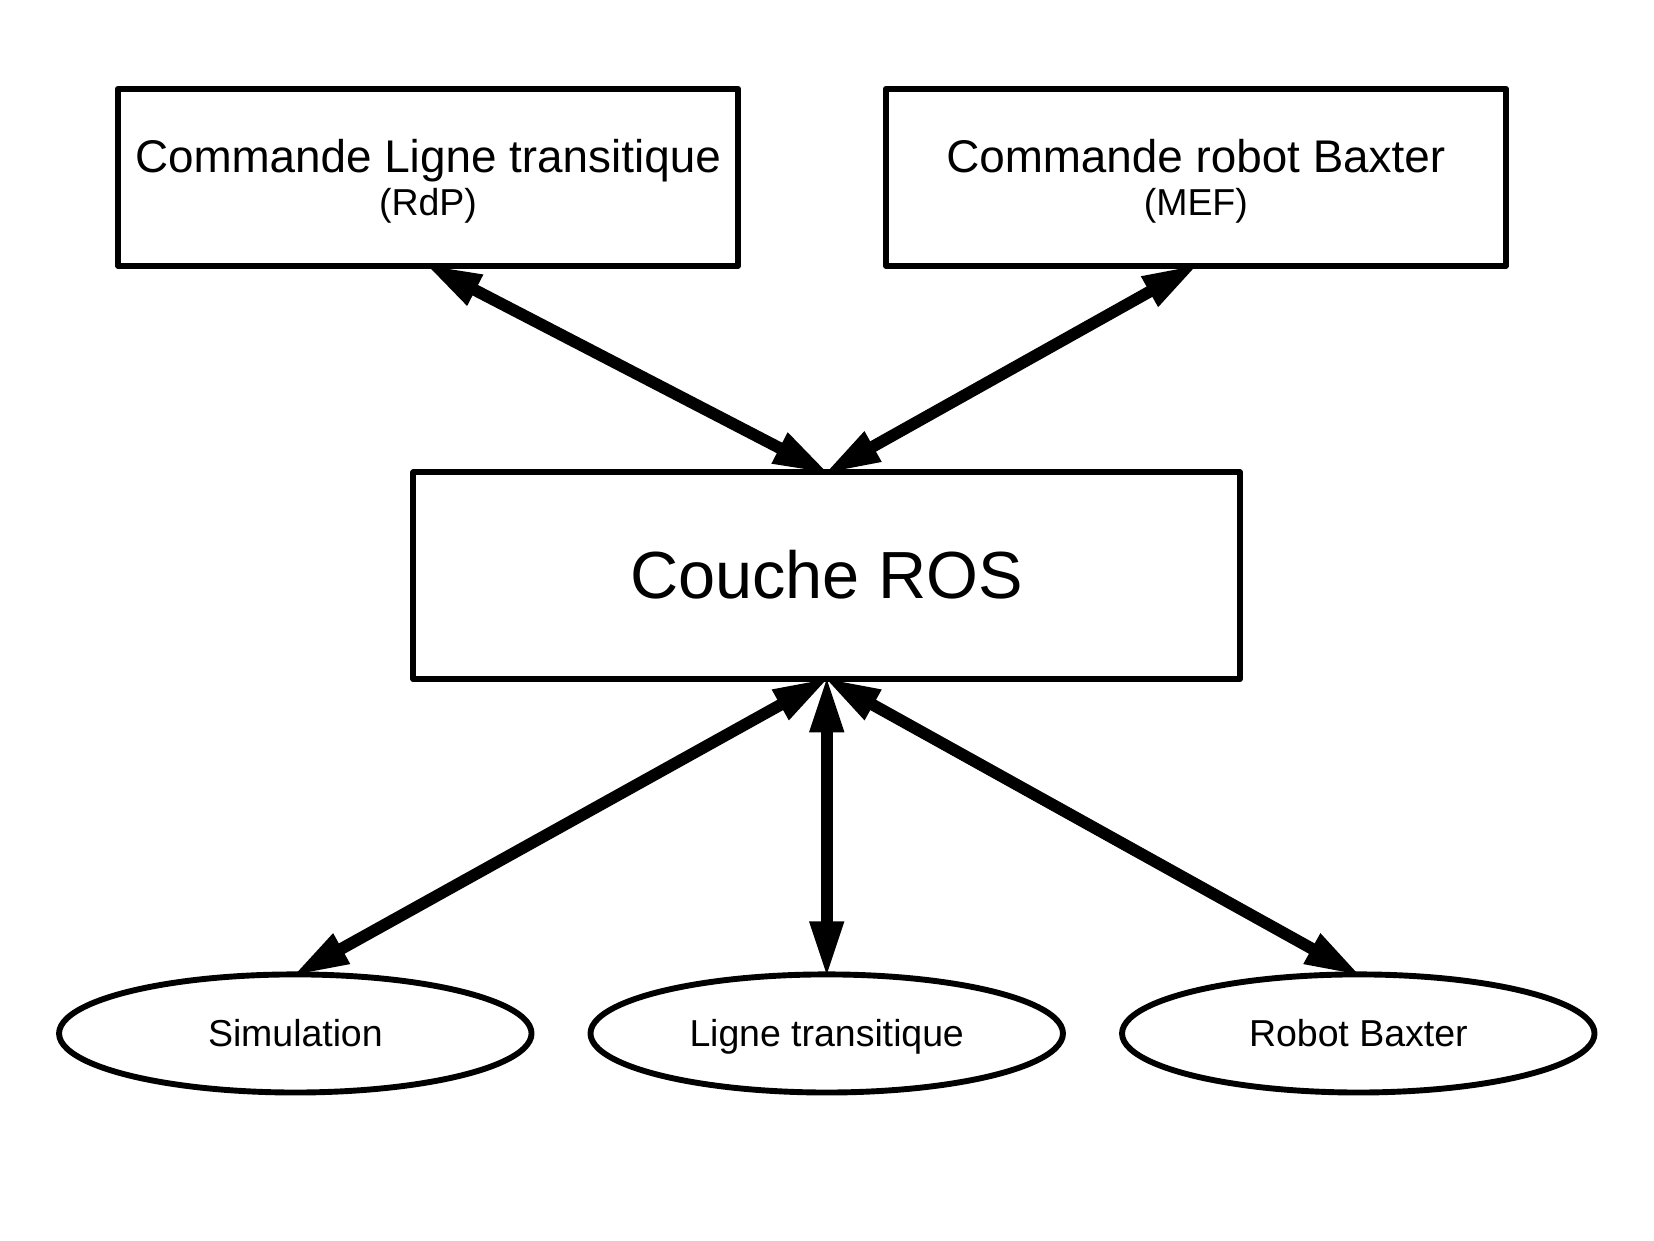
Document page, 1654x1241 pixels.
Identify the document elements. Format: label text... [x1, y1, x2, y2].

text_box Commande Ligne transitique (RdP) [118, 88, 739, 266]
text_box Commande robot Baxter (MEF) [885, 88, 1506, 266]
text_box Ligne transitique [590, 974, 1063, 1093]
text_box Couche ROS [413, 472, 1241, 680]
text_box Robot Baxter [1122, 974, 1595, 1093]
text_box Simulation [59, 974, 532, 1093]
